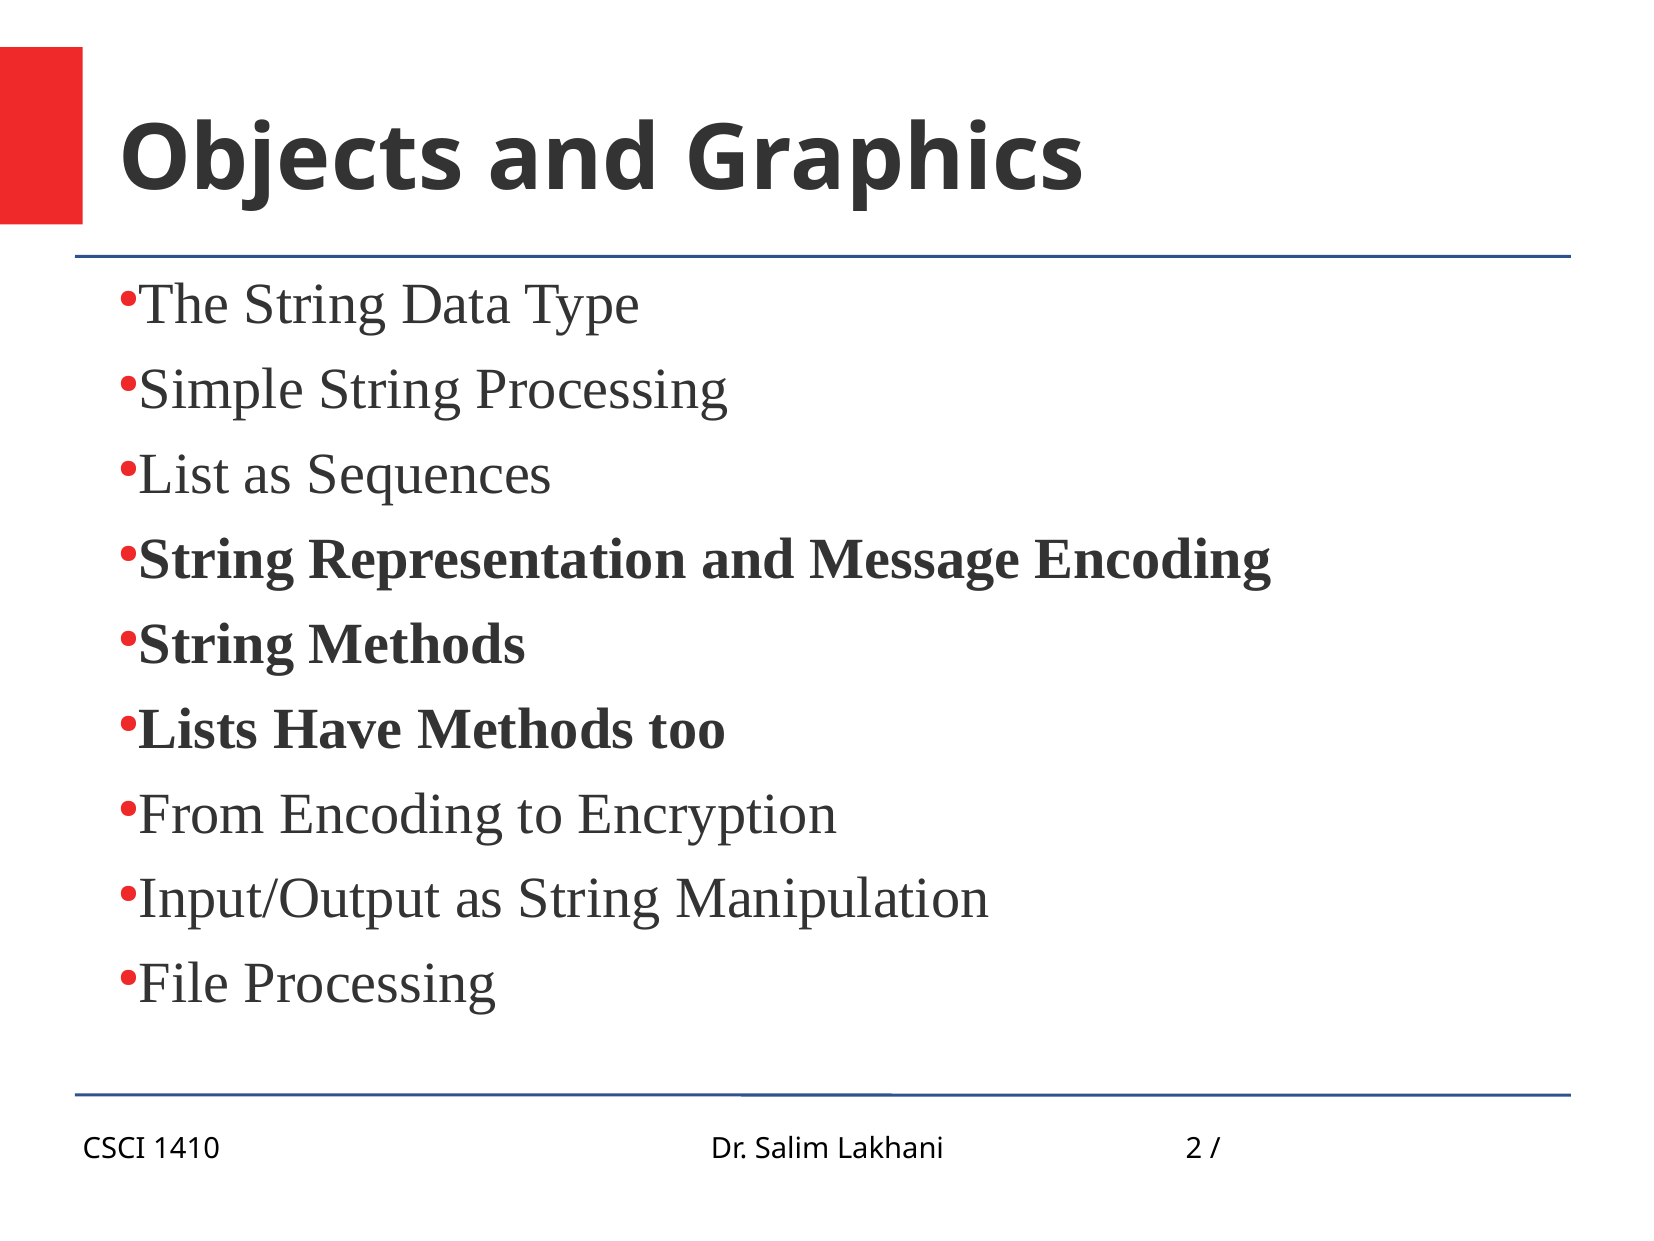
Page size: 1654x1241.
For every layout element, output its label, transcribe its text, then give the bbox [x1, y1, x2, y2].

text_box CSCI 1410 [82, 1129, 468, 1216]
text_box / [1185, 1129, 1571, 1216]
list The String Data Type Simple String Processing List as Sequences String Representation and Message Encoding String Methods Lists Have Methods too From Encoding to Encryption Input/Output as String Manipulation File Processing [118, 265, 1536, 1081]
title Objects and Graphics [118, 49, 1571, 257]
text_box Dr. Salim Lakhani [565, 1129, 1090, 1216]
